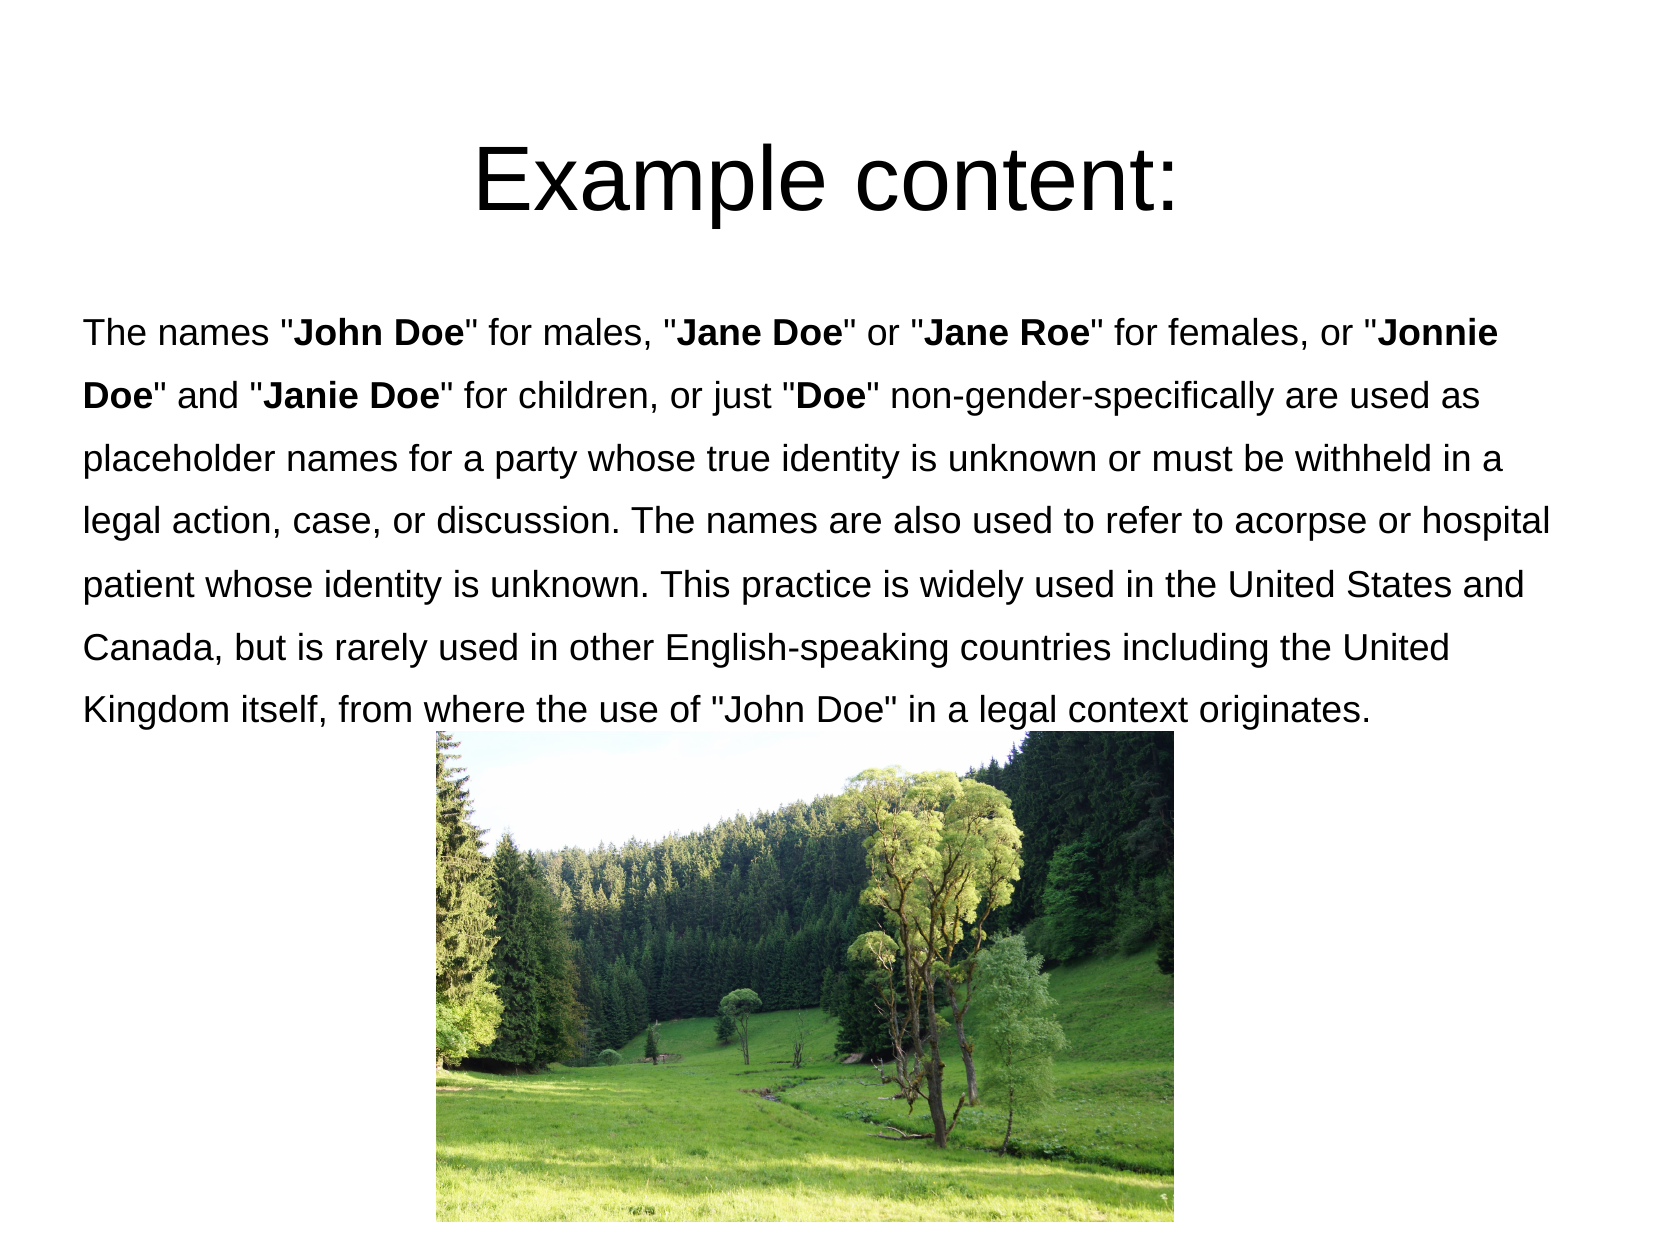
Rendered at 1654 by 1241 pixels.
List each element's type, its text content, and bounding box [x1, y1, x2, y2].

list The names "John Doe" for males, "Jane Doe" or "Jane Roe" for females, or "Jonnie Doe" and "Janie Doe" for children, or just "Doe" non-gender-specifically are used as placeholder names for a party whose true identity is unknown or must be withheld in a legal action, case, or discussion. The names are also used to refer to acorpse or hospital patient whose identity is unknown. This practice is widely used in the United States and Canada, but is rarely used in other English-speaking countries including the United Kingdom itself, from where the use of "John Doe" in a legal context originates. [82, 290, 1571, 1109]
picture [436, 731, 1174, 1222]
title Example content: [82, 49, 1571, 257]
